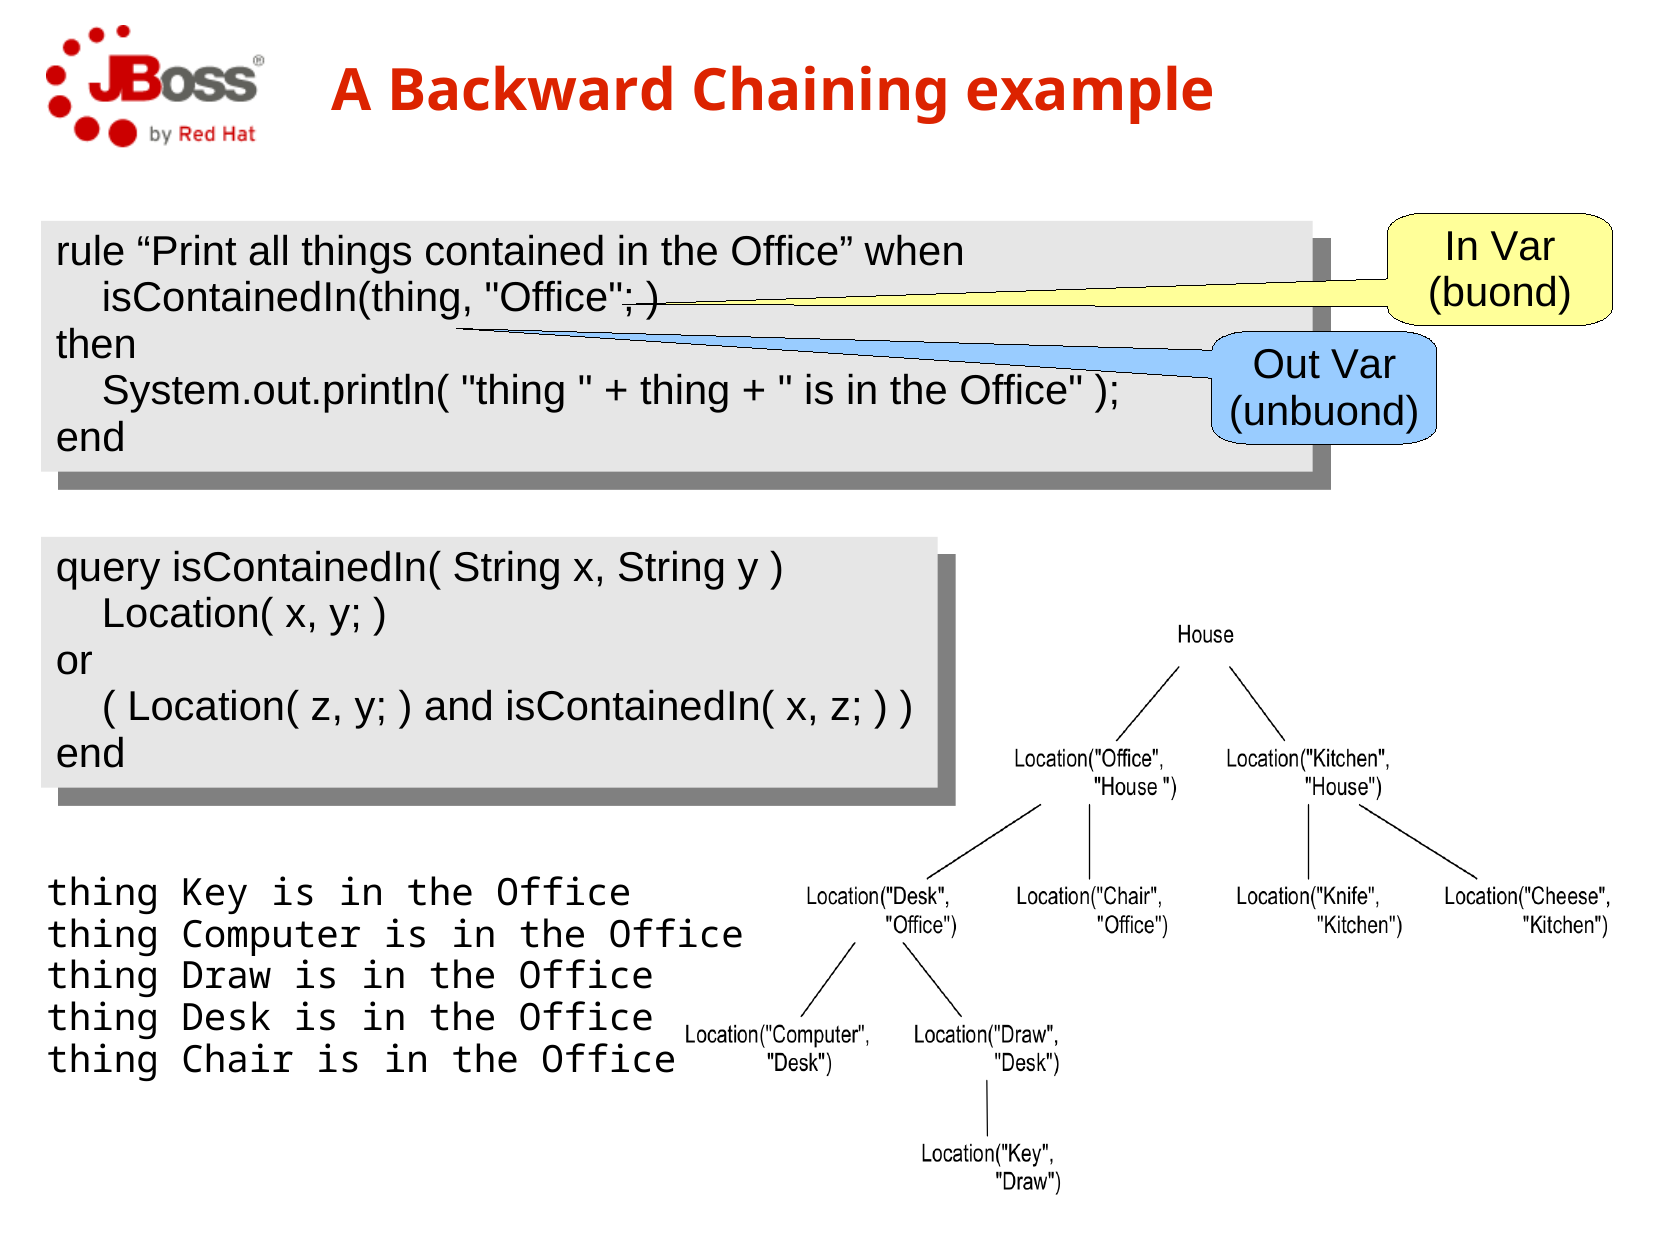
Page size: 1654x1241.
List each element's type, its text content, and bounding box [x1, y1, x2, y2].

text_box rule “Print all things contained in the Office” when isContainedIn(thing, "Office"; ) then System.out.println( "thing " + thing + " is in the Office" ); end [41, 220, 1313, 472]
text_box thing Key is in the Office thing Computer is in the Office thing Draw is in the Office thing Desk is in the Office thing Chair is in the Office [31, 864, 786, 1163]
picture [46, 25, 266, 149]
title A Backward Chaining example [331, 32, 1538, 151]
text_box Out Var (unbuond) [456, 328, 1437, 445]
text_box query isContainedIn( String x, String y ) Location( x, y; ) or ( Location( z, y; ) and isContainedIn( x, z; ) ) end [41, 536, 938, 788]
picture [675, 599, 1613, 1201]
text_box In Var (buond) [622, 213, 1613, 326]
